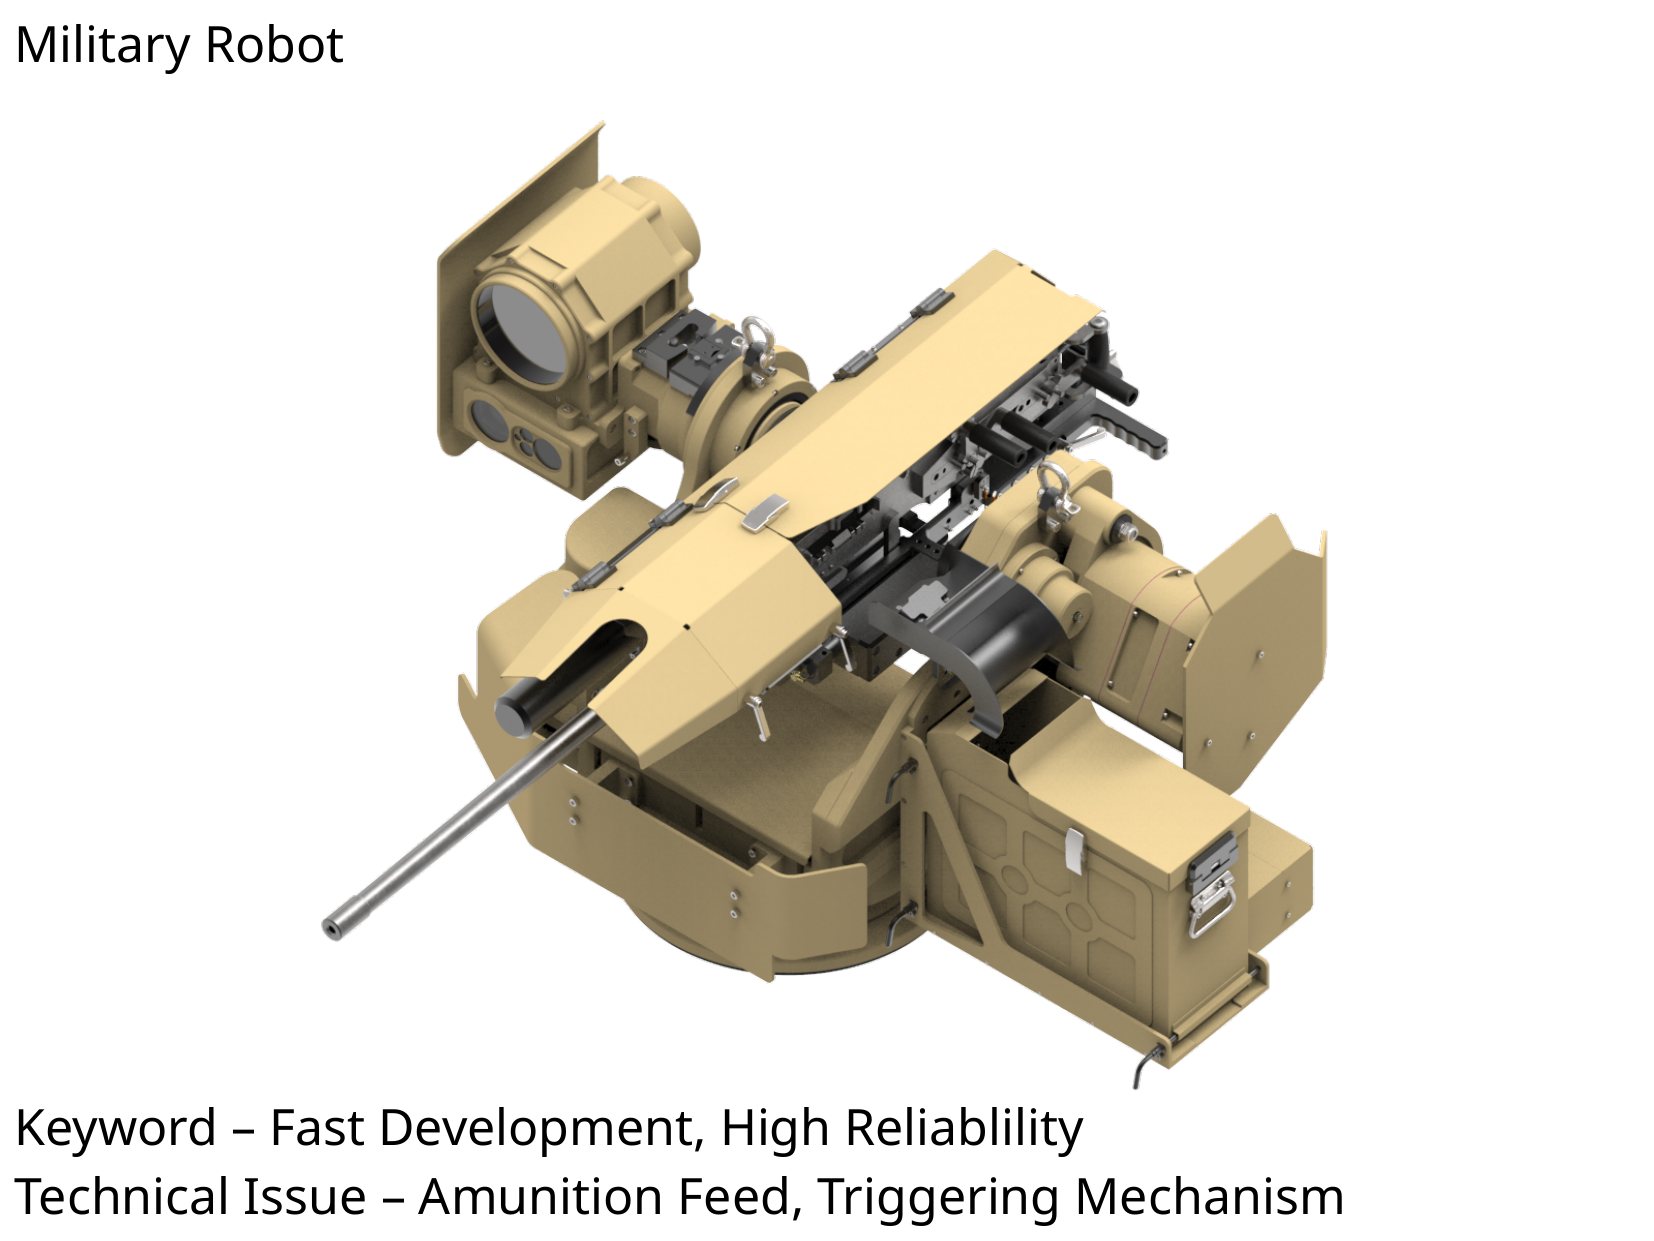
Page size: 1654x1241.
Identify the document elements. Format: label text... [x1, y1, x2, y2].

picture [11, 88, 1654, 1079]
text_box Keyword – Fast Development, High Reliablility Technical Issue – Amunition Feed, Triggering Mechanism [0, 1079, 1654, 1241]
text_box Military Robot [0, 0, 1654, 88]
